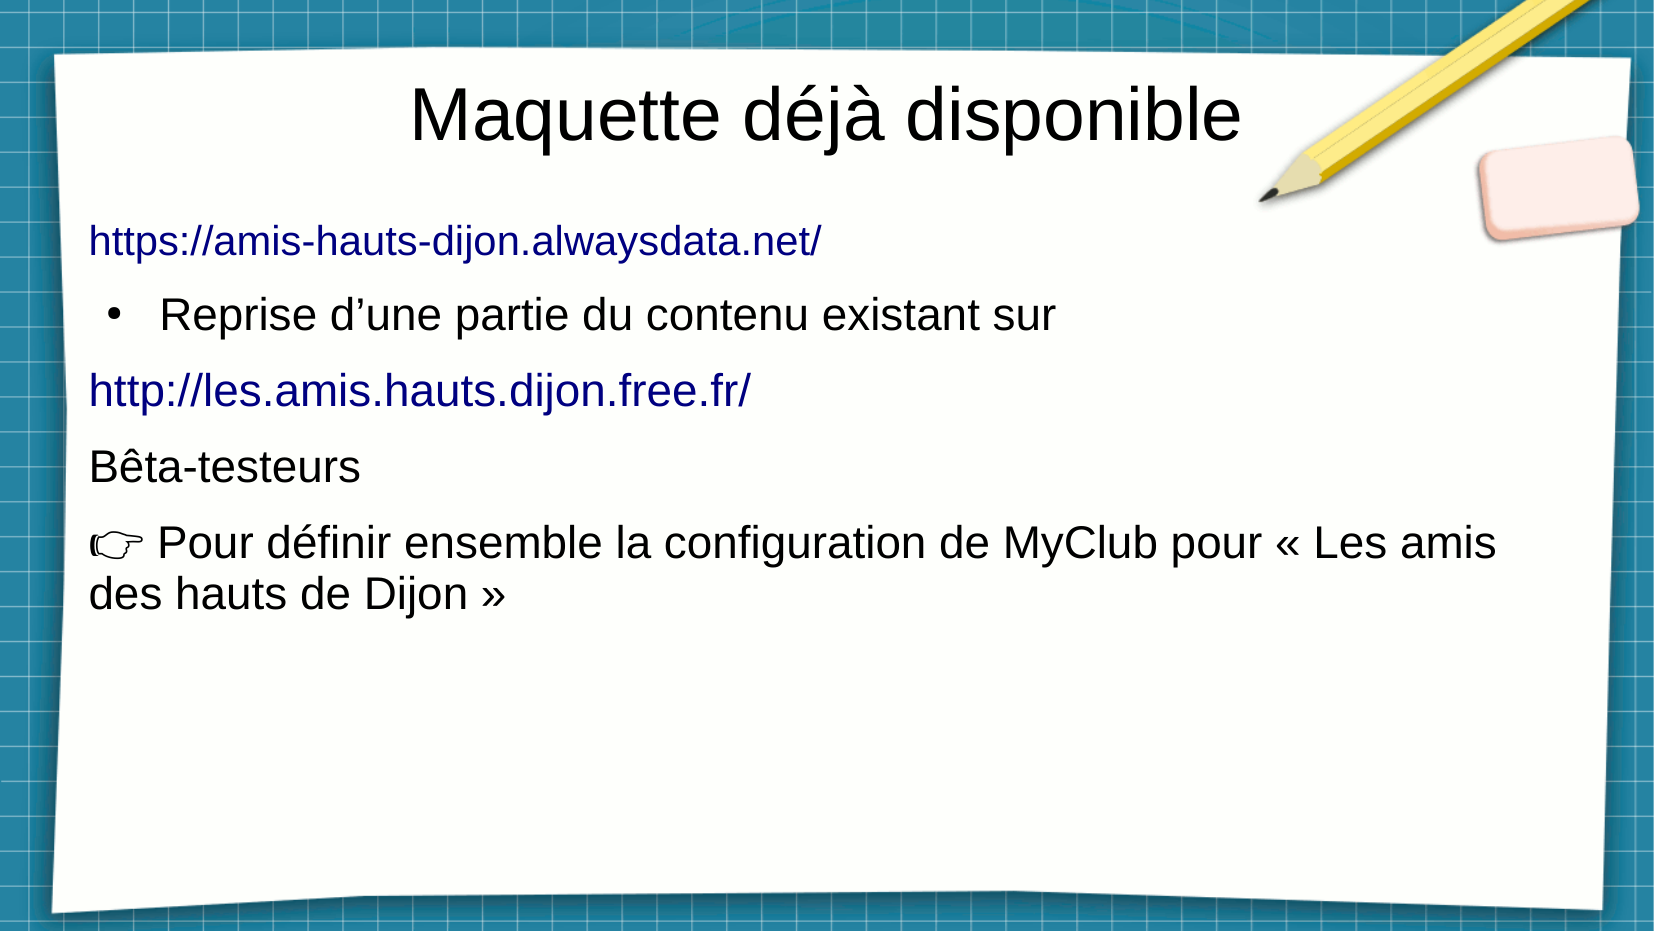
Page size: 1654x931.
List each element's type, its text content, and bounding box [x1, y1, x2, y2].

title Maquette déjà disponible [82, 37, 1571, 193]
picture [0, 0, 1654, 931]
list https://amis-hauts-dijon.alwaysdata.net/ Reprise d’une partie du contenu existant sur http://les.amis.hauts.dijon.free.fr/ Bêta-testeurs 👉 Pour définir ensemble la configuration de MyClub pour « Les amis des hauts de Dijon » [88, 217, 1577, 758]
